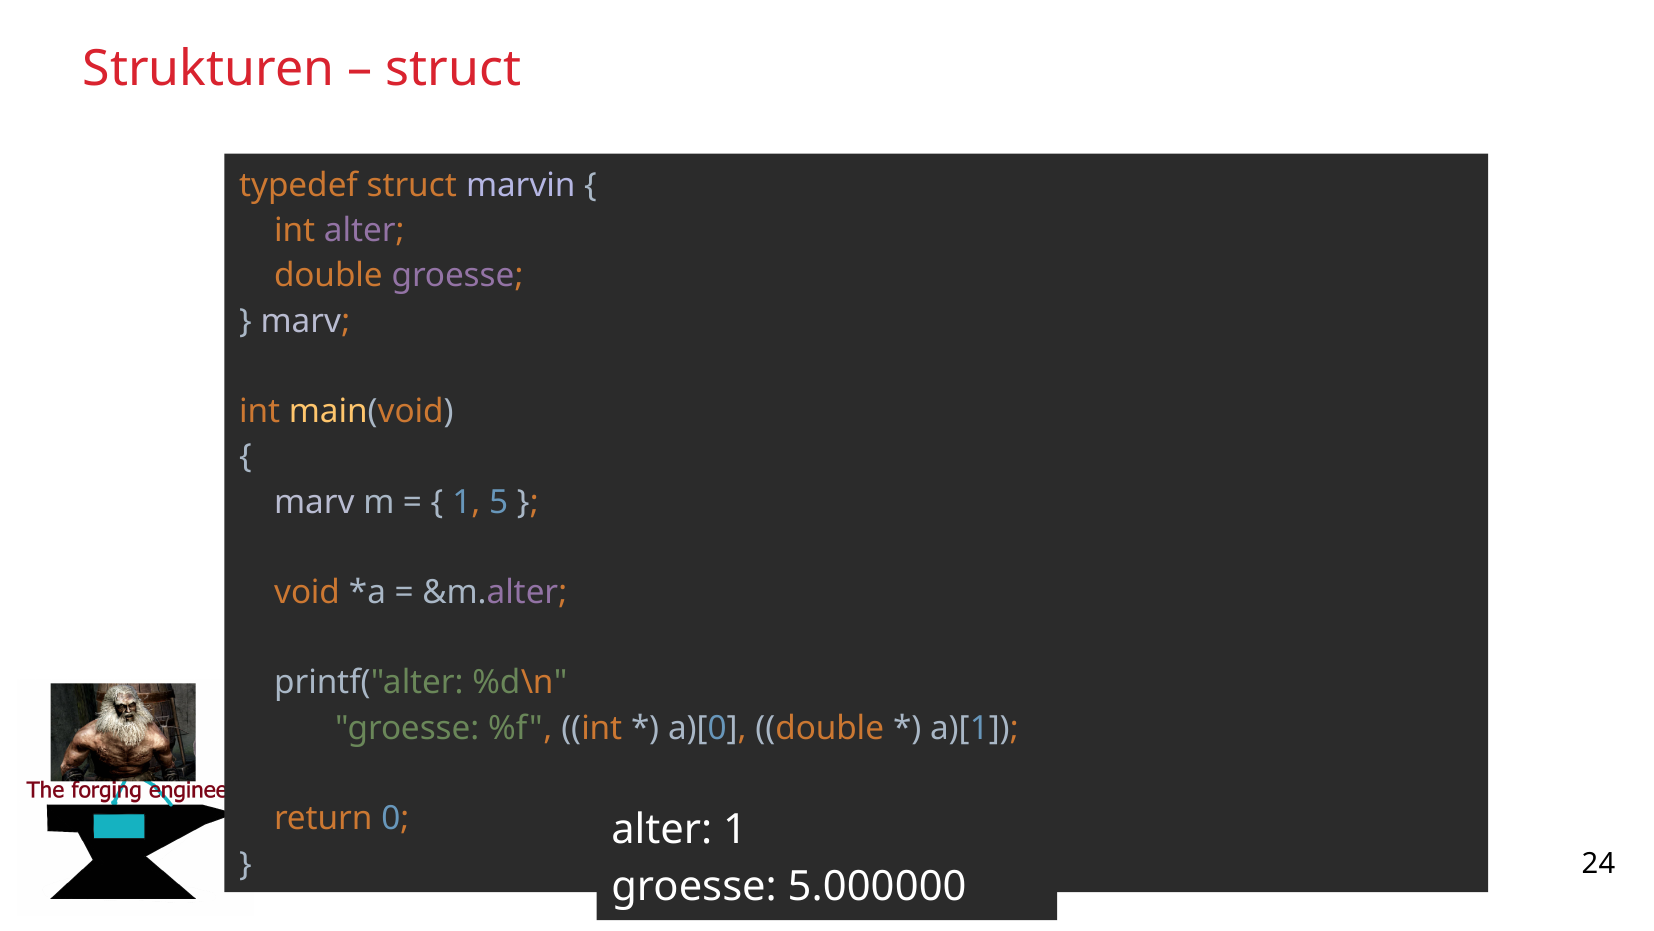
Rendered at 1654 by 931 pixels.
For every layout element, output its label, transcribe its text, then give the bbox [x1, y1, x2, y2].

picture [17, 679, 254, 916]
title Strukturen – struct [82, 37, 1571, 95]
text_box typedef struct marvin { int alter; double groesse; } marv; int main(void) { marv m = { 1, 5 }; void *a = &m.alter; printf("alter: %d\n" "groesse: %f", ((int *) a)[0], ((double *) a)[1]); return 0; } [224, 153, 1489, 773]
text_box alter: 1 groesse: 5.000000 [596, 791, 1058, 901]
